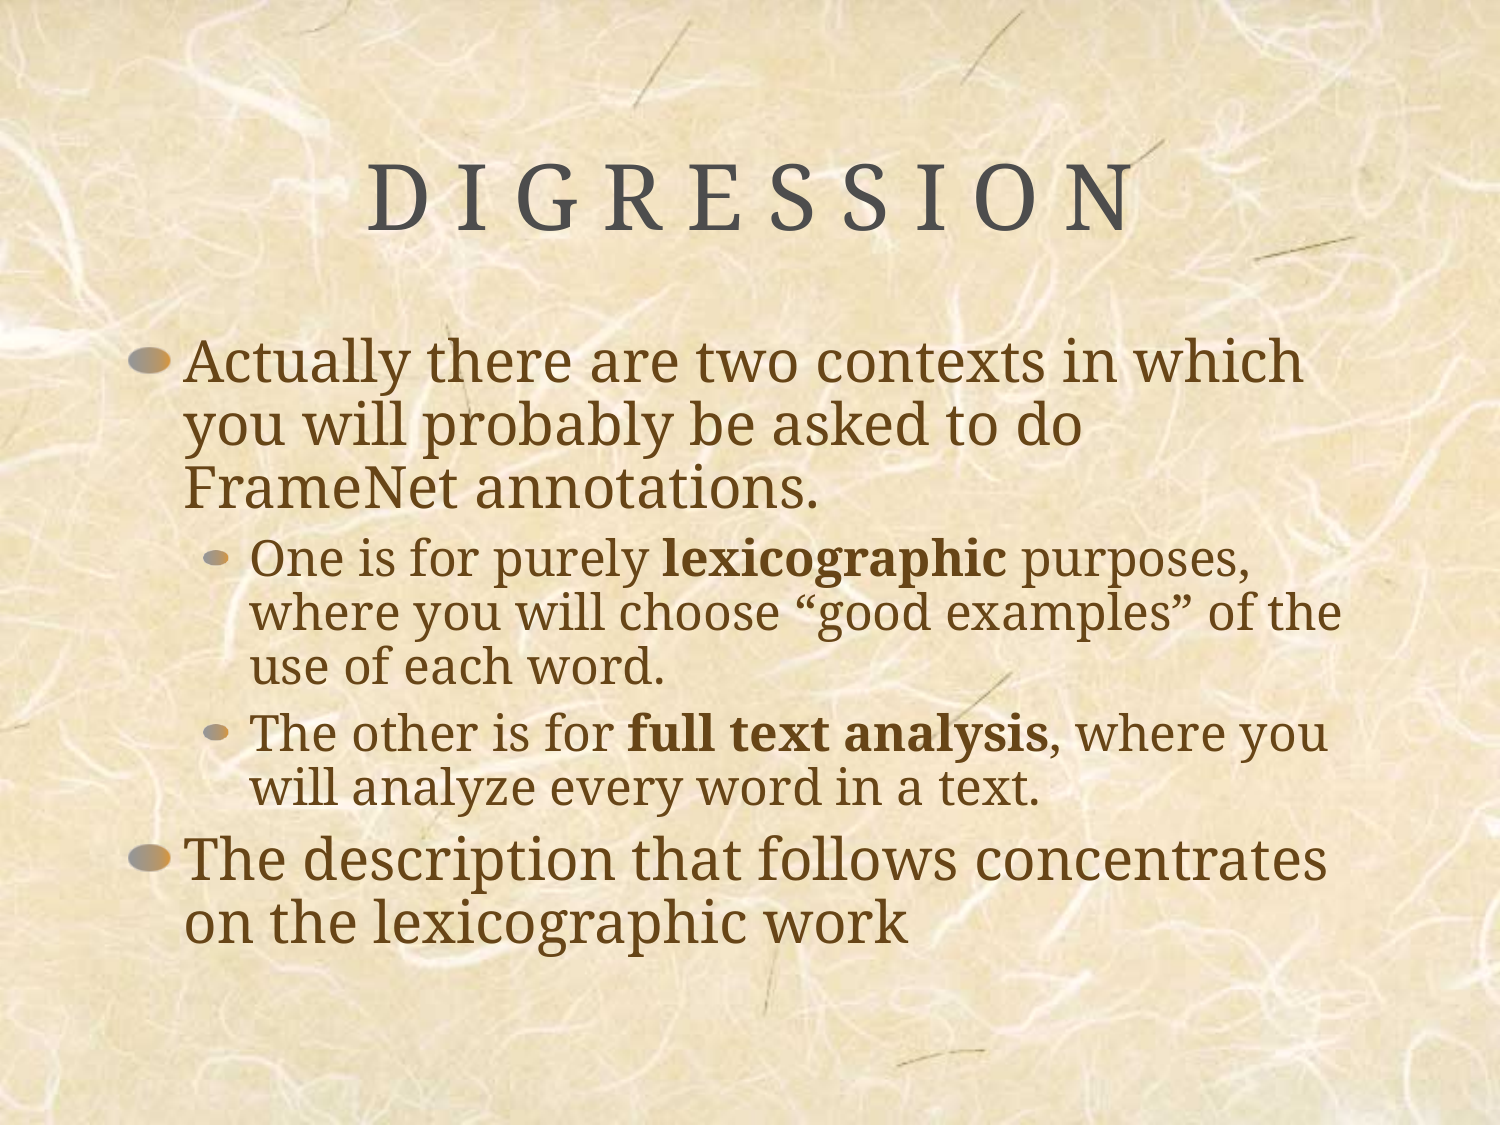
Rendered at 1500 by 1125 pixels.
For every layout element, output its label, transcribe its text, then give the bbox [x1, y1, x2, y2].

picture [0, 0, 1500, 1125]
list Actually there are two contexts in which you will probably be asked to do FrameNet annotations. One is for purely lexicographic purposes, where you will choose “good examples” of the use of each word. The other is for full text analysis, where you will analyze every word in a text. The description that follows concentrates on the lexicographic work [112, 324, 1388, 1000]
title D I G R E S S I O N [112, 99, 1388, 288]
